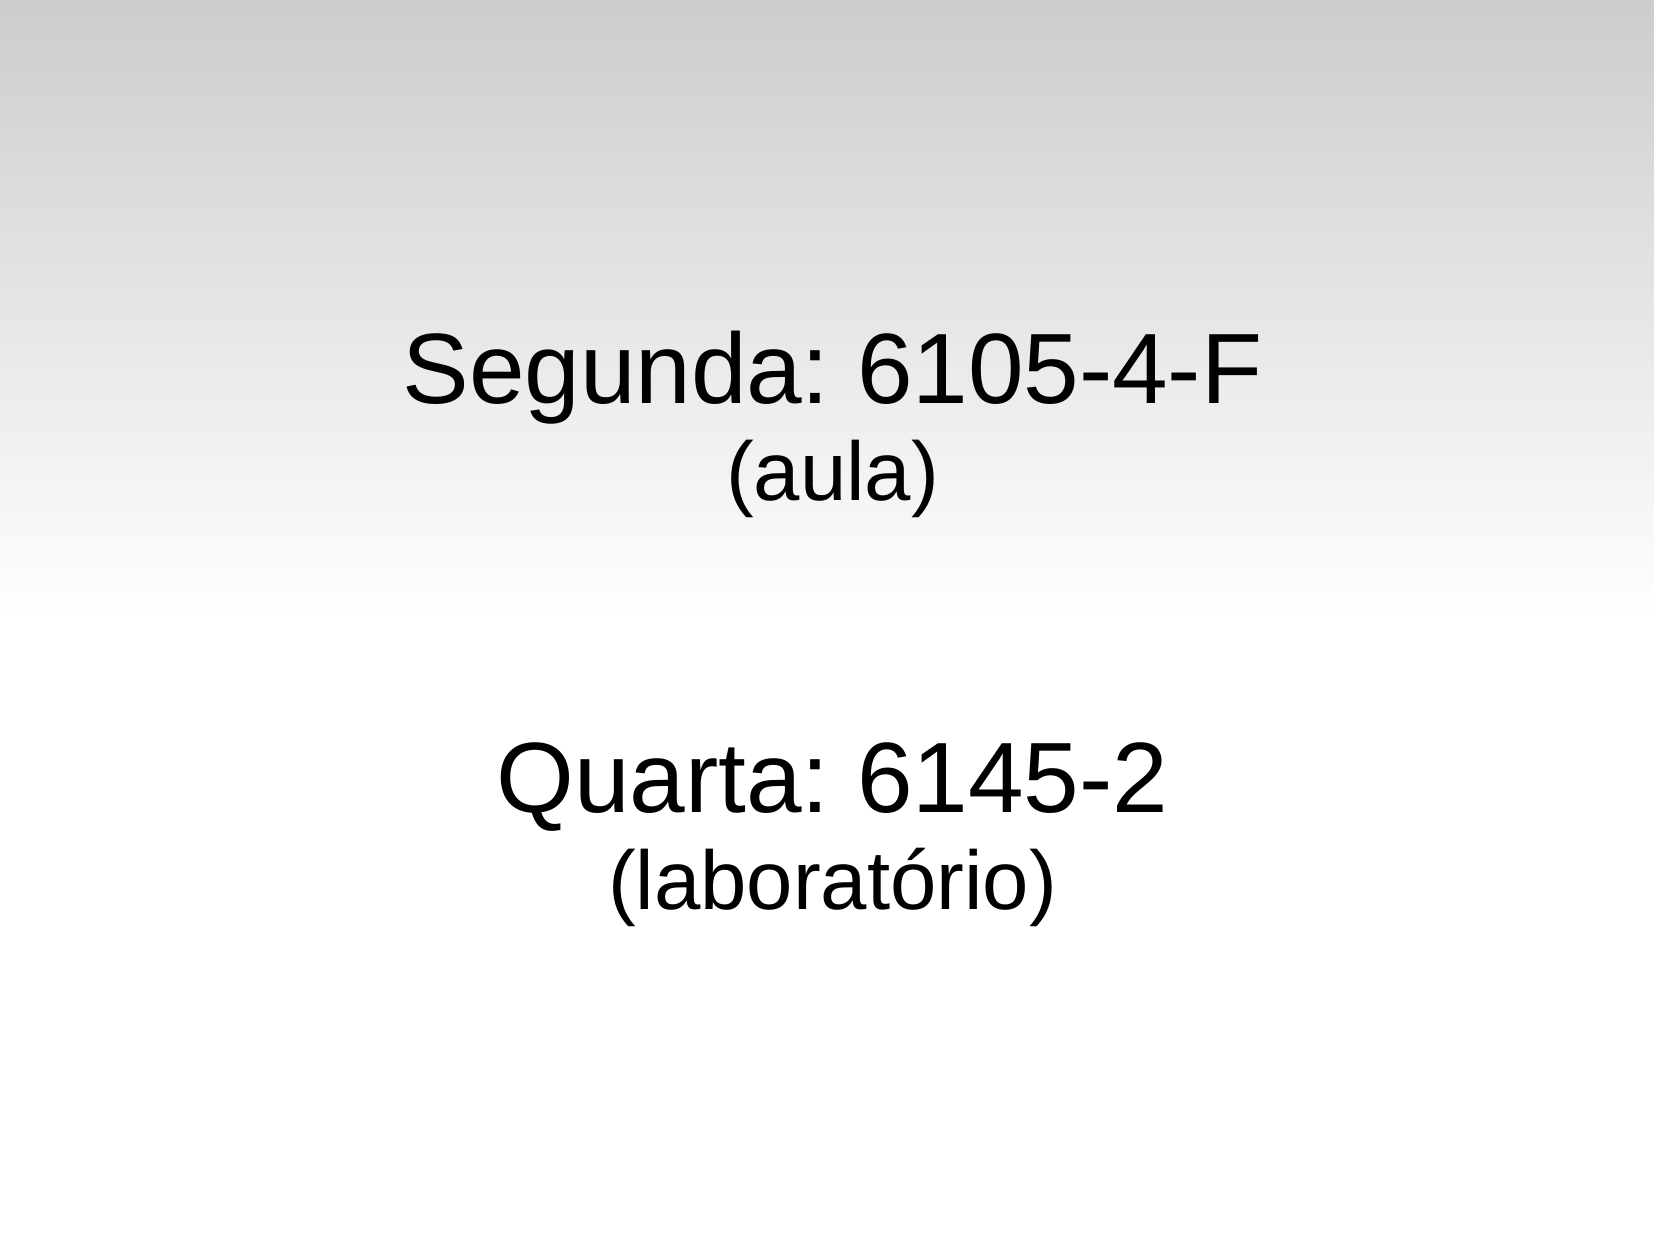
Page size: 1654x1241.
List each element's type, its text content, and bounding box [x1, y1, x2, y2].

subtitle Segunda: 6105-4-F (aula) Quarta: 6145-2 (laboratório) [88, 257, 1577, 984]
